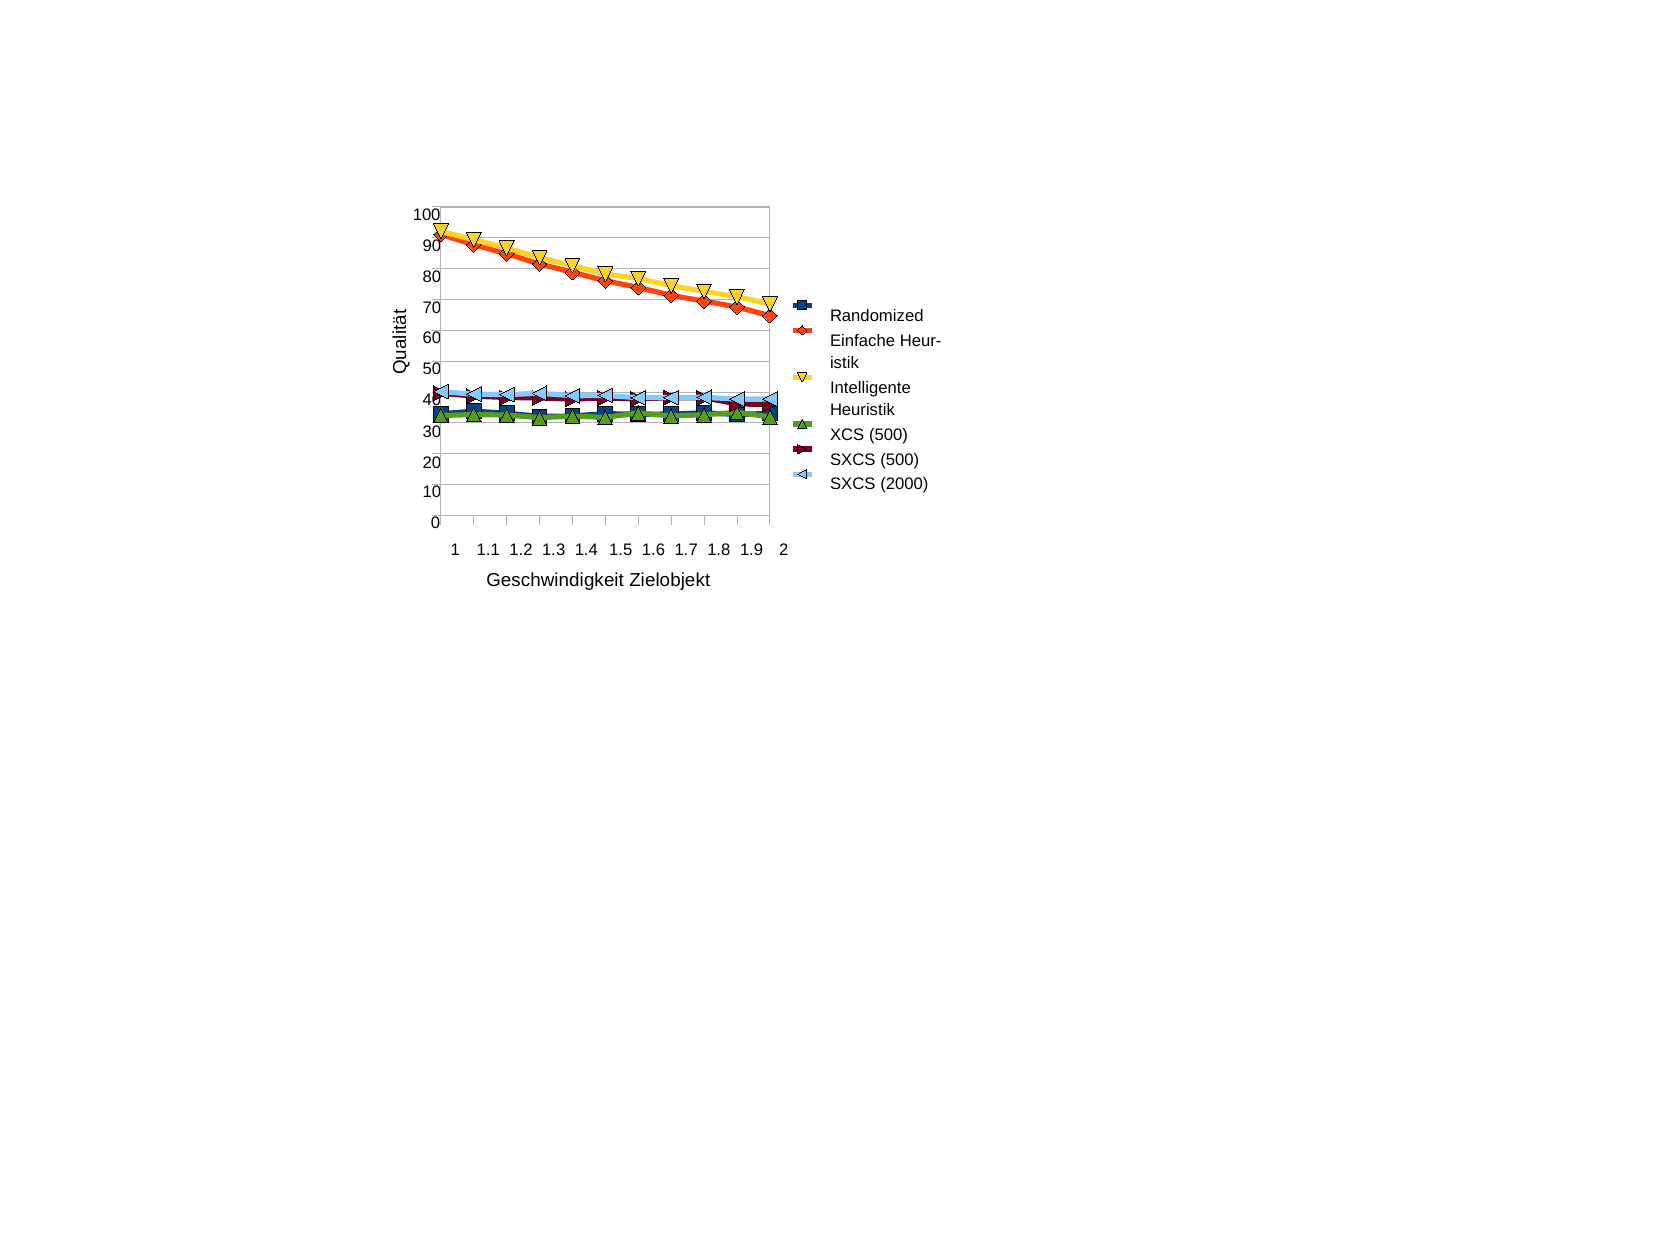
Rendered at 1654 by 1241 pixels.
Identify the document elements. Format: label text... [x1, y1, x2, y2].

text_box 1 [435, 532, 461, 567]
text_box [351, 188, 949, 600]
text_box Geschwindigkeit Zielobjekt [471, 562, 725, 598]
text_box 90 [408, 232, 457, 263]
text_box 1.3 [527, 532, 560, 562]
text_box 10 [408, 479, 457, 509]
text_box 40 [408, 386, 457, 417]
text_box 100 [398, 197, 456, 232]
text_box 50 [418, 355, 457, 386]
text_box 1.9 [725, 532, 764, 567]
text_box 30 [408, 417, 457, 448]
text_box Heuristik [815, 392, 910, 417]
text_box 1.1 [461, 532, 494, 567]
text_box 0 [416, 509, 456, 540]
text_box XCS (500) [815, 417, 922, 442]
text_box 20 [408, 448, 457, 479]
text_box 1.6 [627, 532, 659, 562]
text_box istik [815, 345, 874, 370]
text_box 60 [418, 325, 457, 355]
text_box 1.5 [594, 532, 627, 562]
text_box 1.2 [494, 532, 527, 562]
text_box 1.4 [560, 532, 594, 562]
text_box Intelligente [815, 370, 930, 405]
text_box Einfache Heur [815, 324, 921, 358]
text_box 1.7 [659, 532, 692, 562]
text_box Qualität [381, 294, 418, 390]
text_box Randomized [815, 299, 938, 324]
text_box 70 [418, 294, 457, 325]
text_box 80 [408, 263, 457, 294]
text_box SXCS (2000) [815, 467, 943, 501]
text_box 1.8 [692, 532, 725, 562]
text_box - [921, 324, 957, 358]
text_box SXCS (500) [815, 442, 933, 467]
text_box 2 [764, 532, 804, 567]
